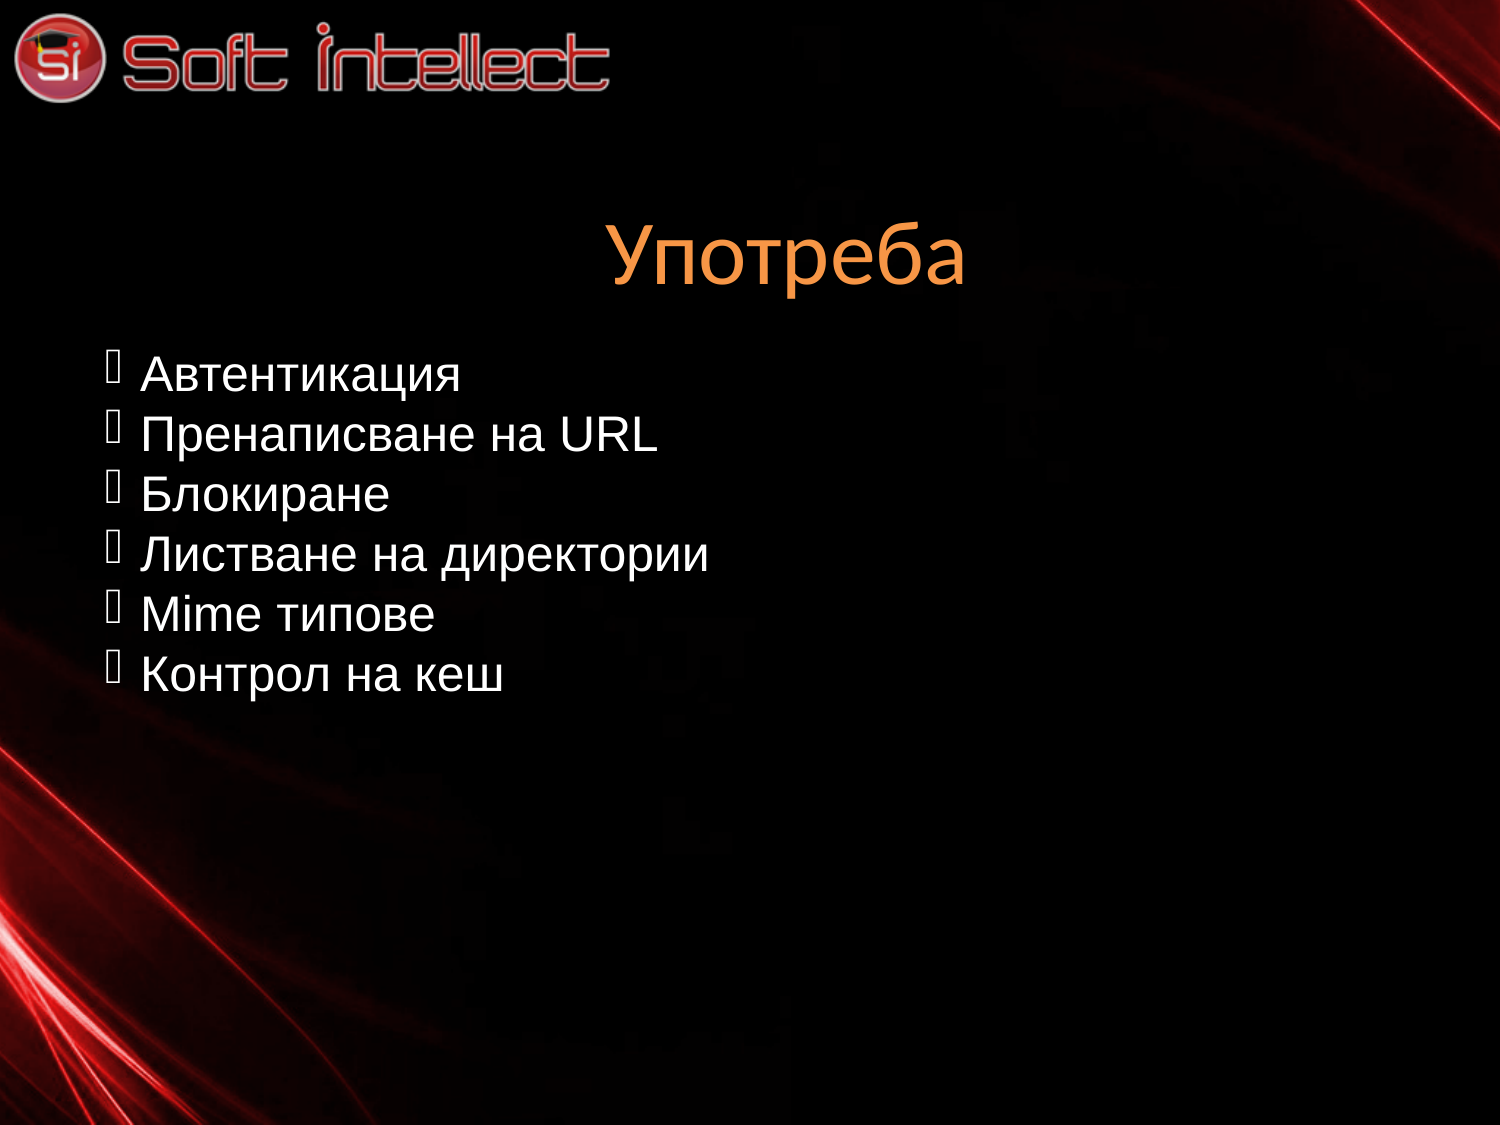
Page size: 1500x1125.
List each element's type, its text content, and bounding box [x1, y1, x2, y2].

picture [0, 0, 1500, 1125]
text_box Употреба [150, 127, 1425, 333]
text_box Автентикация Пренаписване на URL Блокиране Листване на директории Mime типове Контрол на кеш [90, 333, 1425, 1080]
